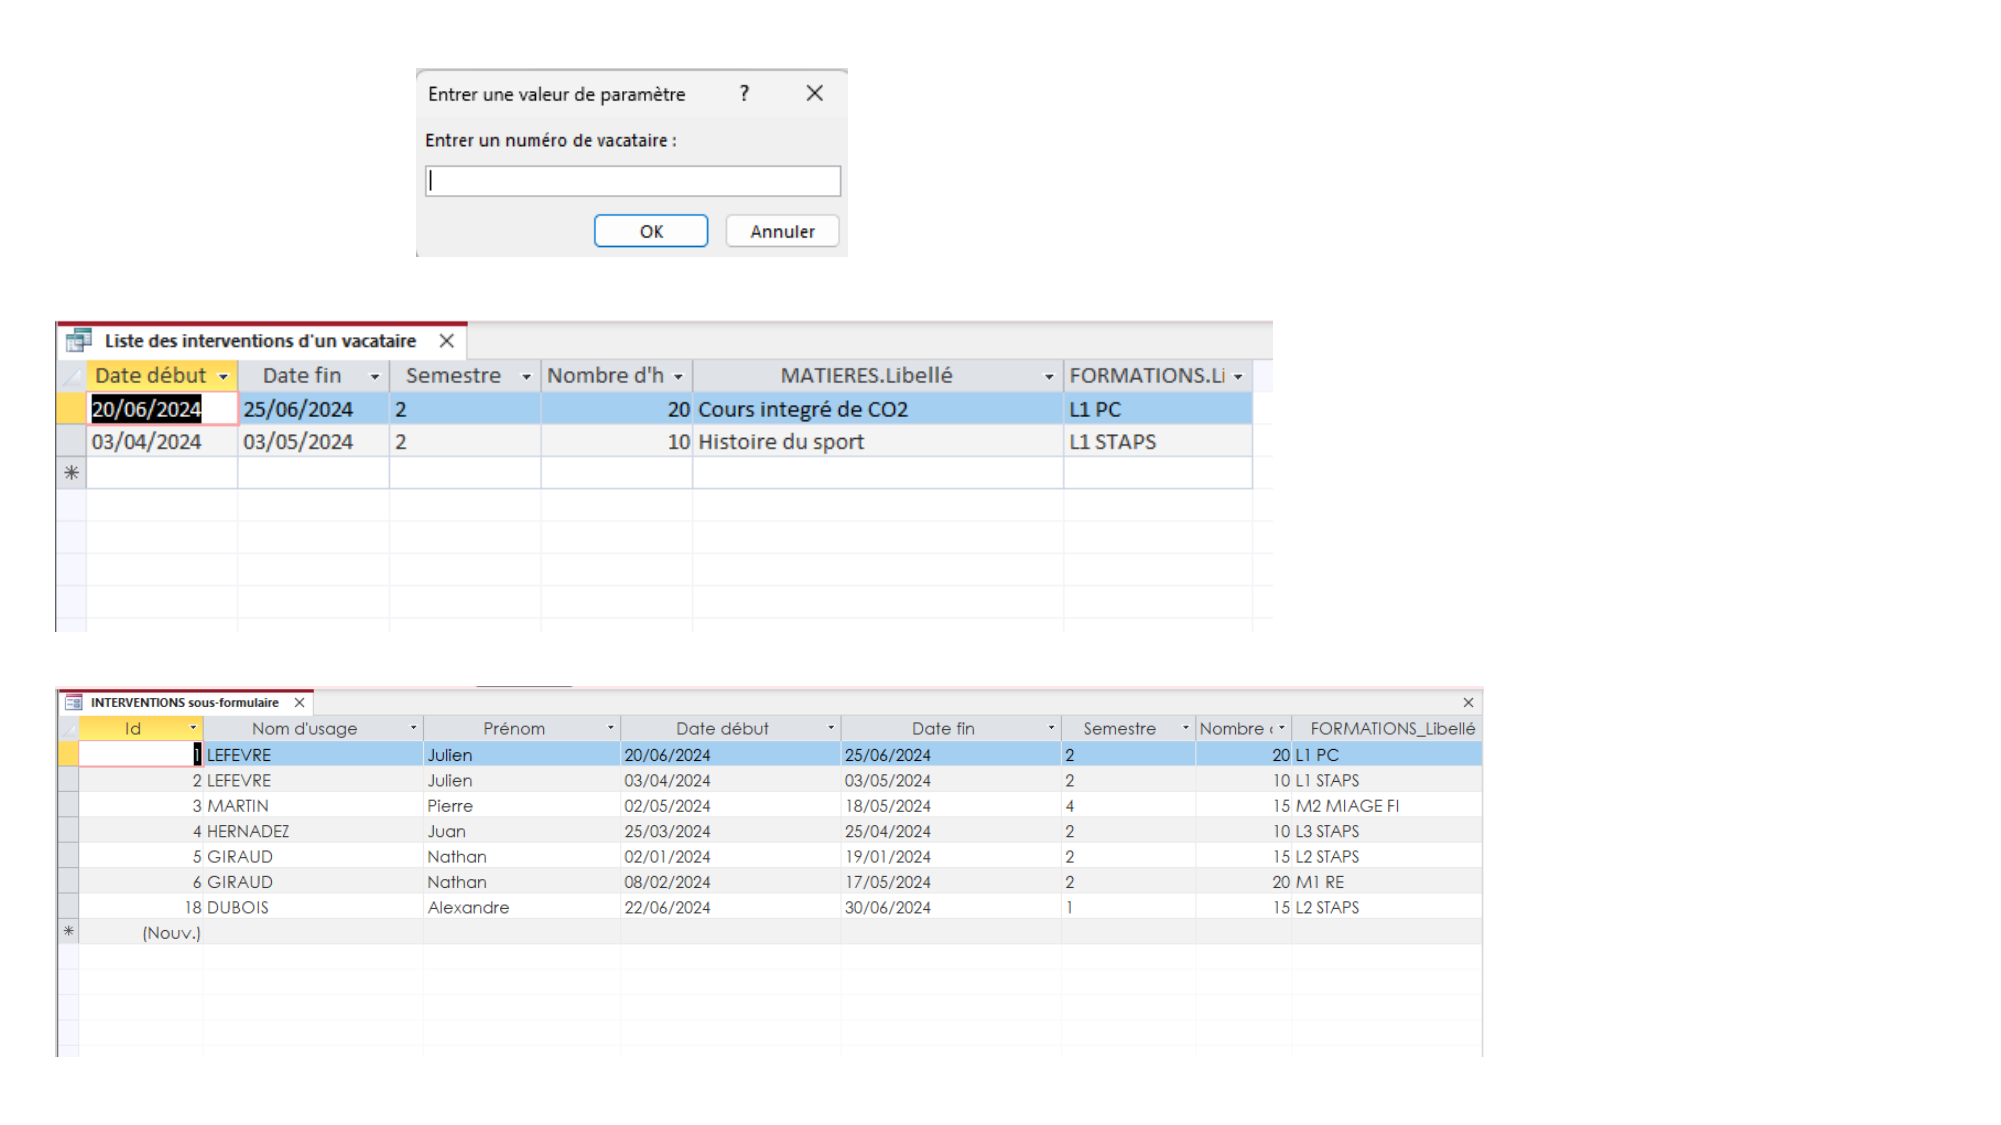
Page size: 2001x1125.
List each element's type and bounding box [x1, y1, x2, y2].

picture [55, 686, 1484, 1057]
picture [416, 68, 848, 257]
picture [55, 320, 1273, 632]
